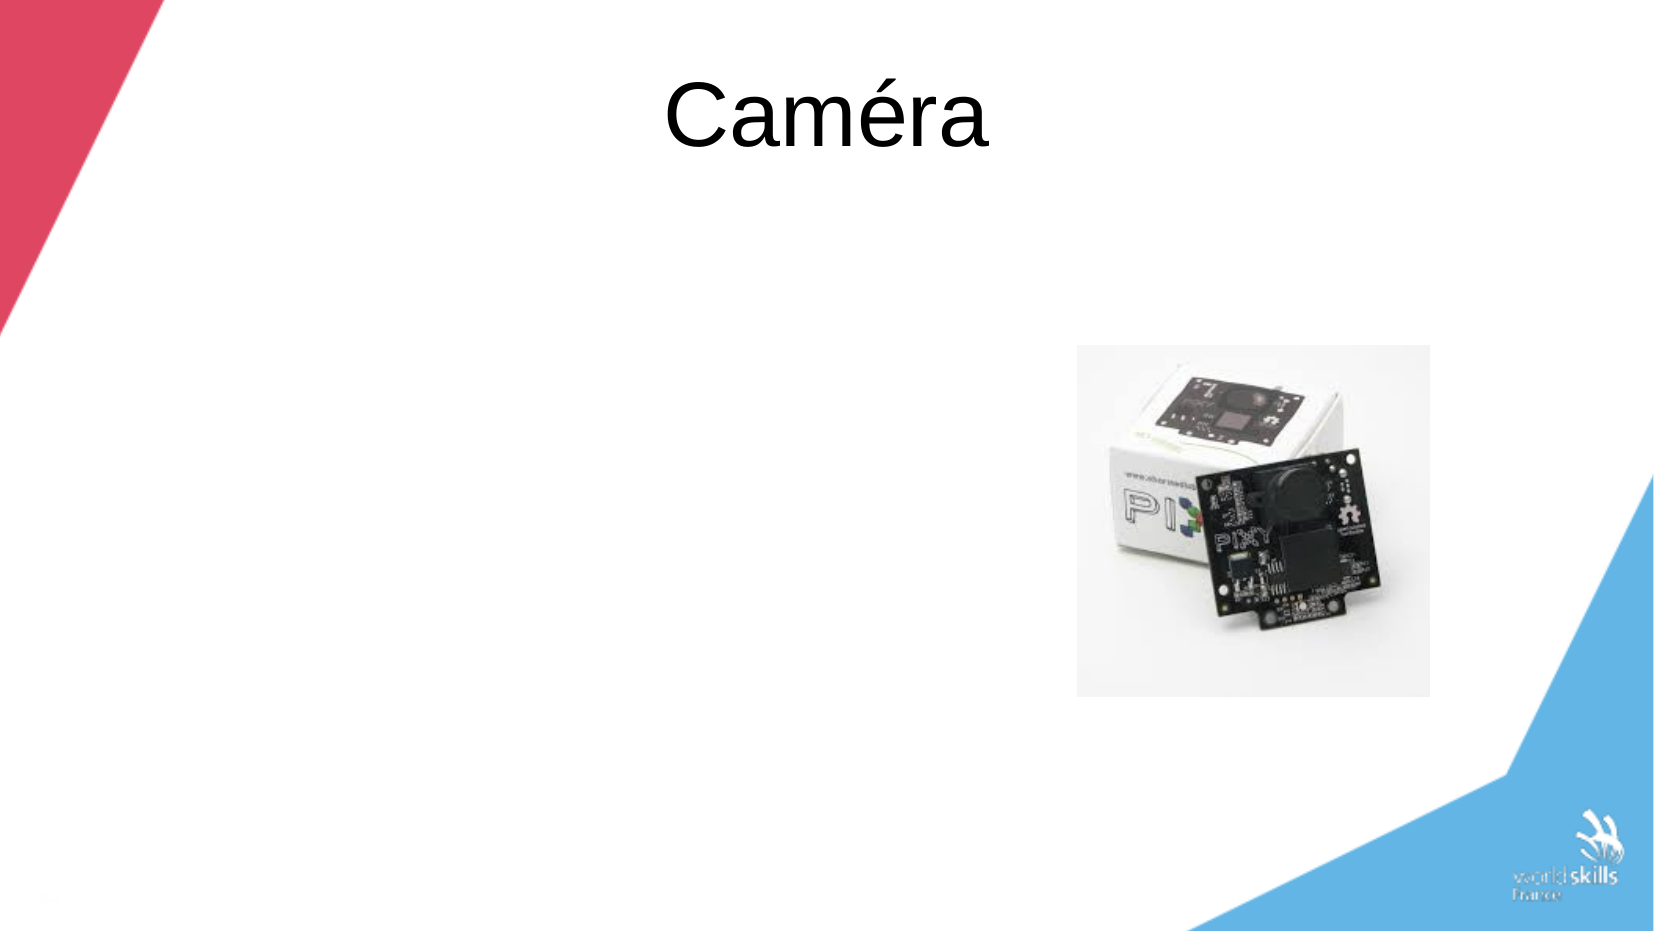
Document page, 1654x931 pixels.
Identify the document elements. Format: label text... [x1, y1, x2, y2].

title Caméra [82, 37, 1571, 193]
list [82, 217, 1571, 758]
picture [0, 0, 1654, 931]
